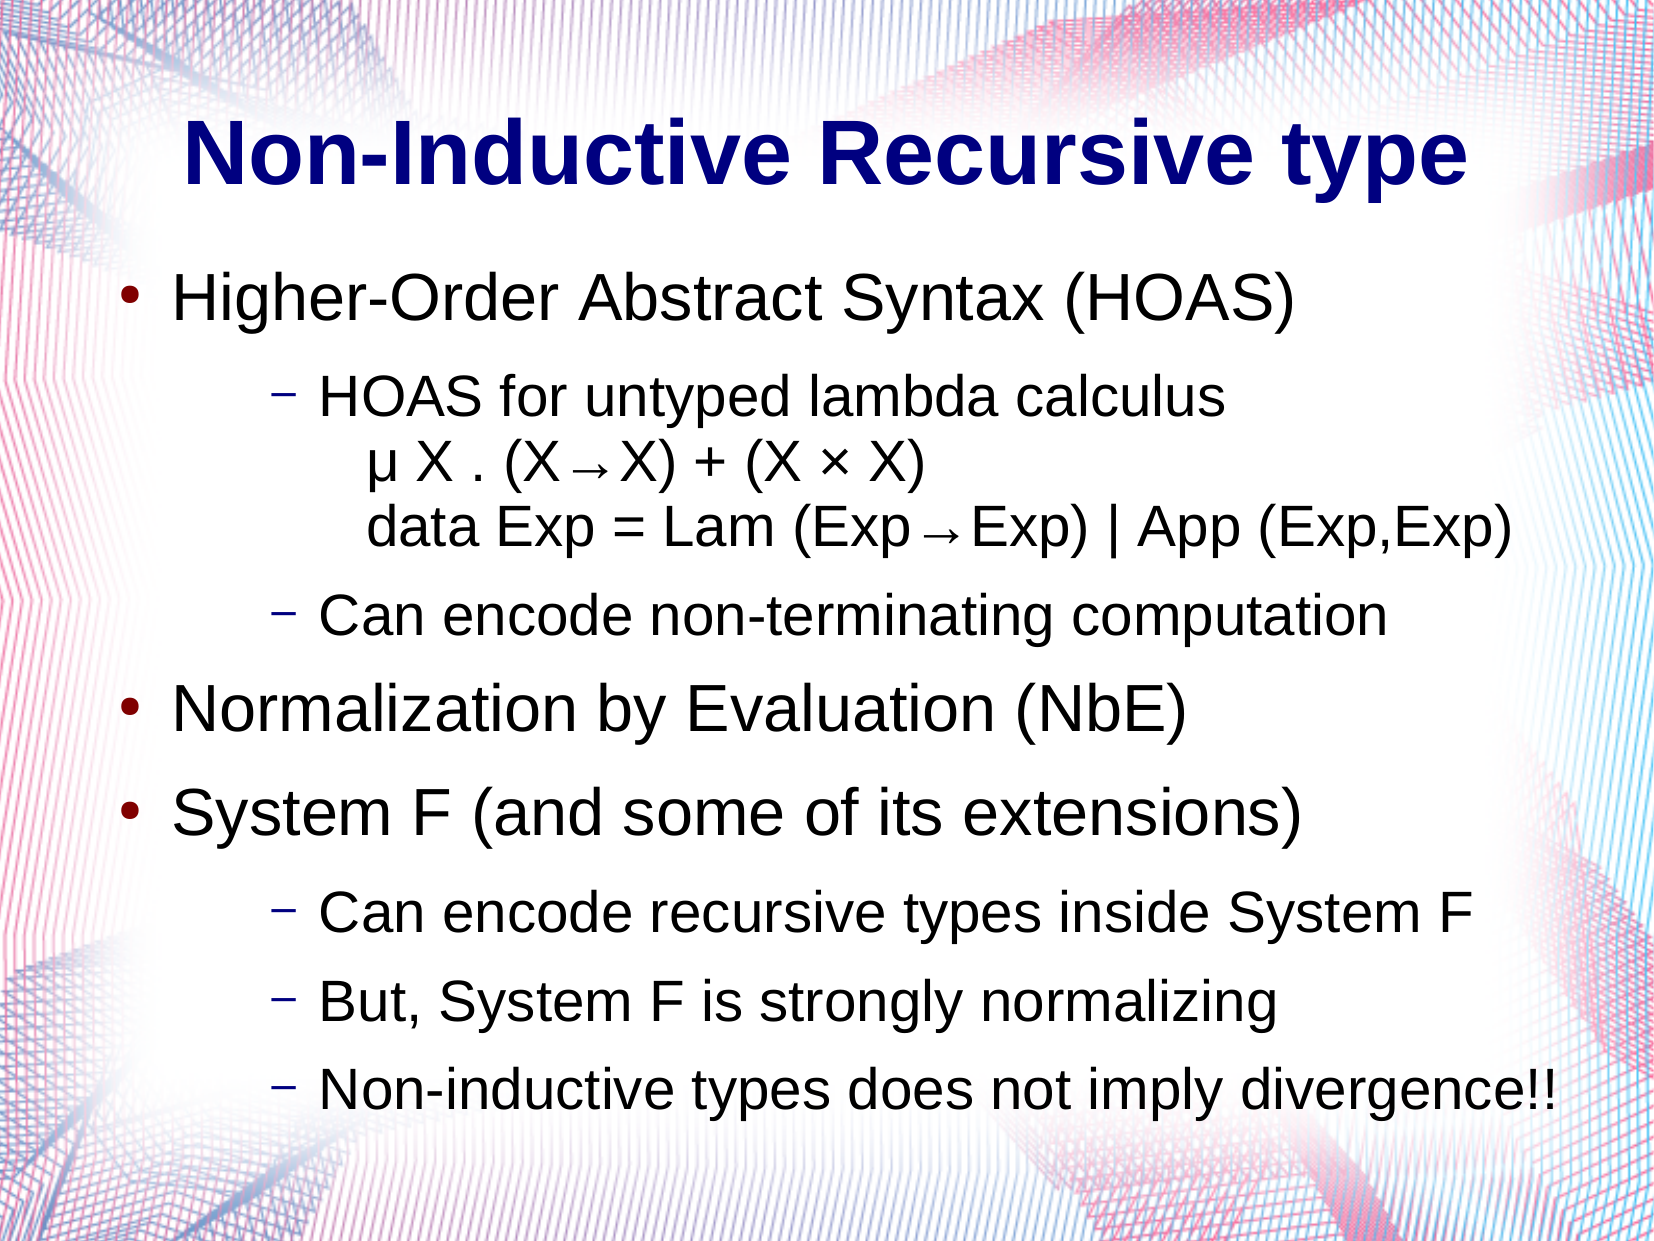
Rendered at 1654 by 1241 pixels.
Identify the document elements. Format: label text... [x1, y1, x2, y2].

title Non-Inductive Recursive type [82, 49, 1571, 257]
picture [0, 0, 1654, 1241]
list Higher-Order Abstract Syntax (HOAS) HOAS for untyped lambda calculus μ X . (X→X) + (X × X) data Exp = Lam (Exp→Exp) | App (Exp,Exp) Can encode non-terminating computation Normalization by Evaluation (NbE) System F (and some of its extensions) Can encode recursive types inside System F But, System F is strongly normalizing Non-inductive types does not imply divergence!! [82, 259, 1571, 1123]
